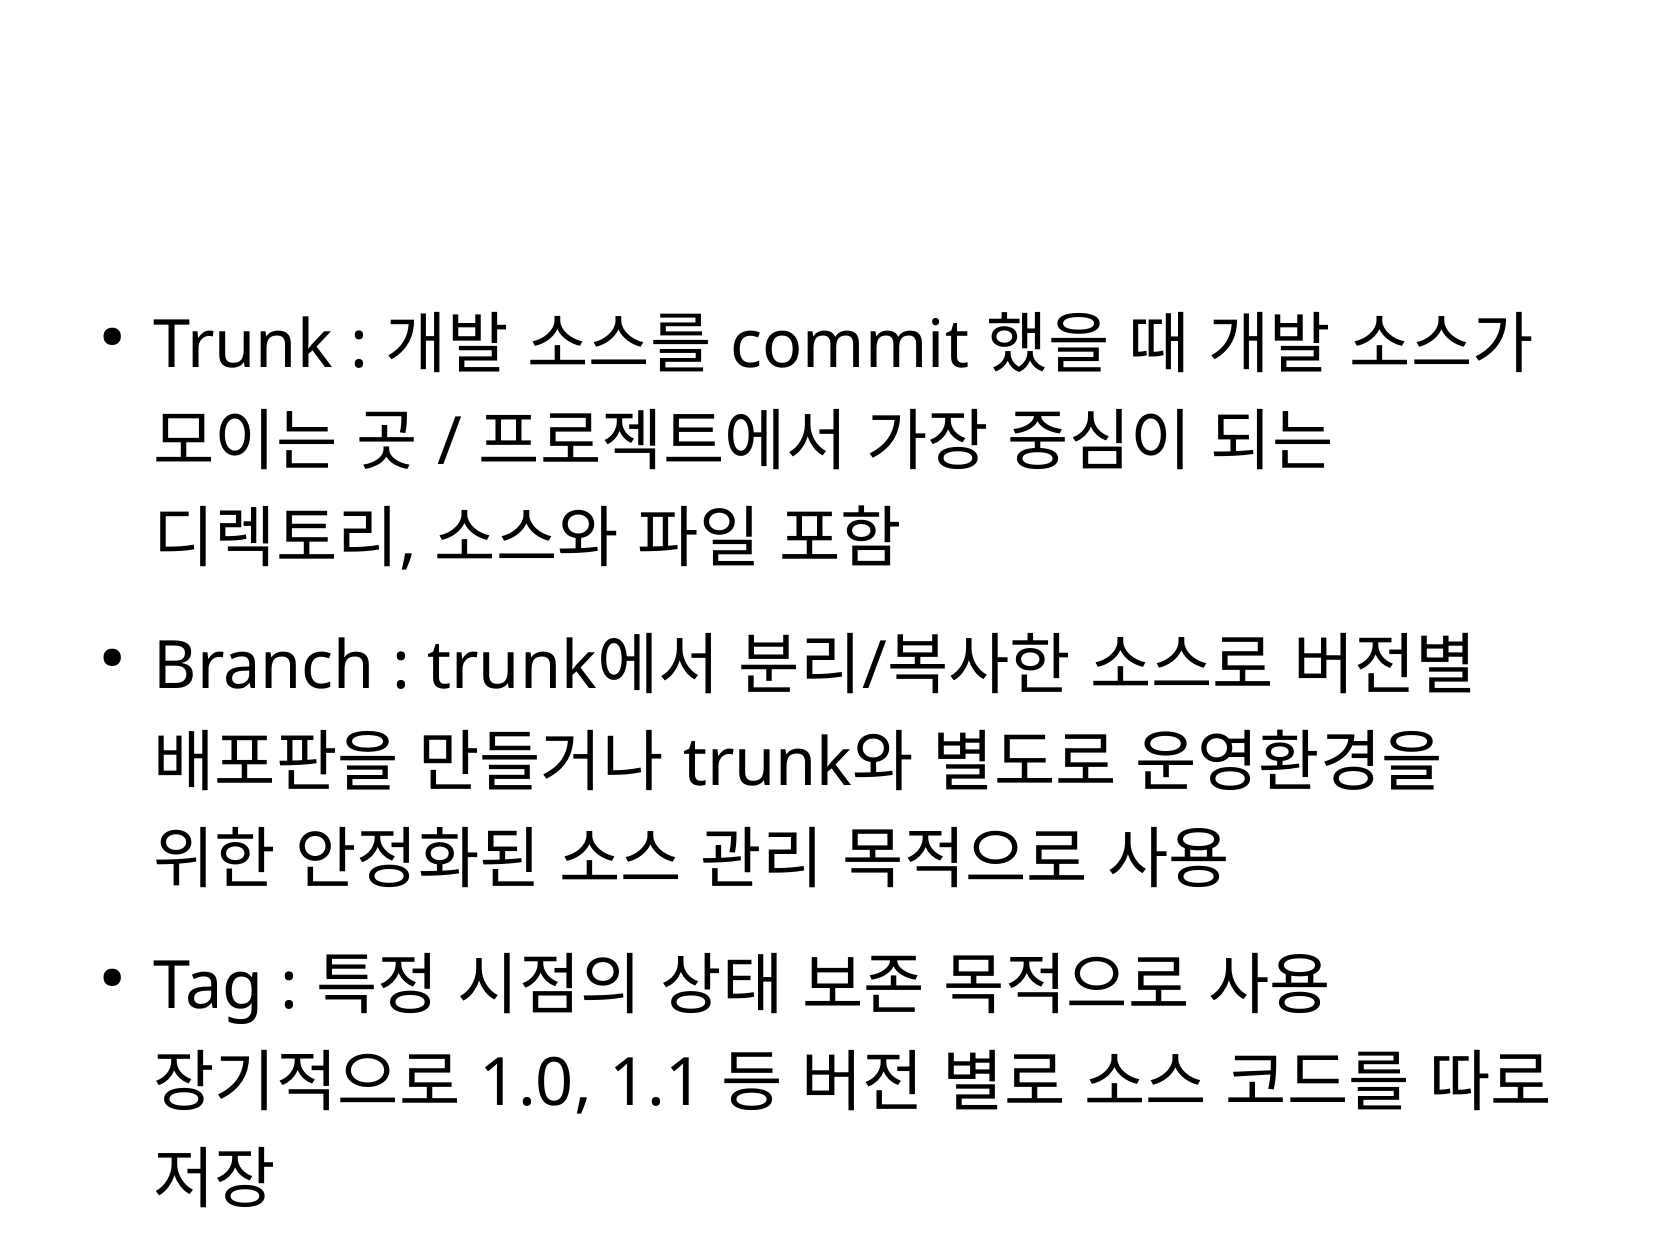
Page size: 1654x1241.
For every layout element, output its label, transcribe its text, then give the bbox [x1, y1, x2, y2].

list Trunk : 개발 소스를 commit 했을 때 개발 소스가 모이는 곳 / 프로젝트에서 가장 중심이 되는 디렉토리, 소스와 파일 포함 Branch : trunk에서 분리/복사한 소스로 버전별 배포판을 만들거나 trunk와 별도로 운영환경을 위한 안정화된 소스 관리 목적으로 사용 Tag : 특정 시점의 상태 보존 목적으로 사용 장기적으로 1.0, 1.1 등 버전 별로 소스 코드를 따로 저장 특정 시점에서 프로젝트의 스냅샷을 찍어두는 것 [82, 290, 1571, 1218]
